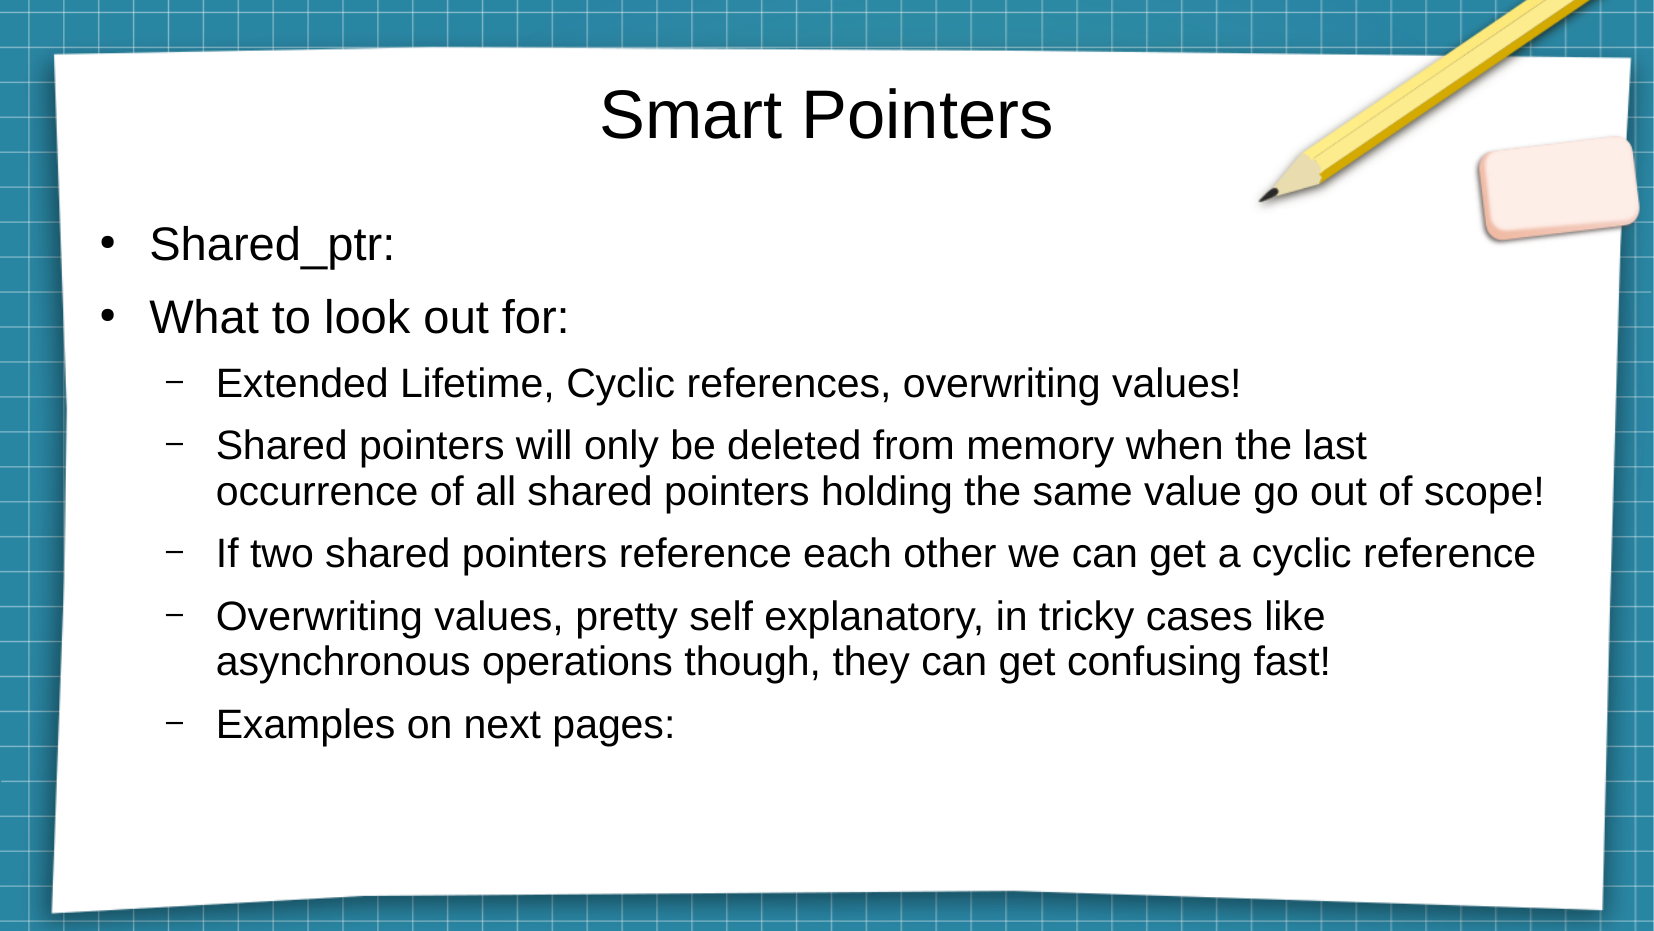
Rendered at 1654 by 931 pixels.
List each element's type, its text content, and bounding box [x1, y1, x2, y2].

title Smart Pointers [82, 37, 1571, 193]
list Shared_ptr: What to look out for: Extended Lifetime, Cyclic references, overwriting values! Shared pointers will only be deleted from memory when the last occurrence of all shared pointers holding the same value go out of scope! If two shared pointers reference each other we can get a cyclic reference Overwriting values, pretty self explanatory, in tricky cases like asynchronous operations though, they can get confusing fast! Examples on next pages: [82, 217, 1571, 758]
picture [0, 0, 1654, 931]
